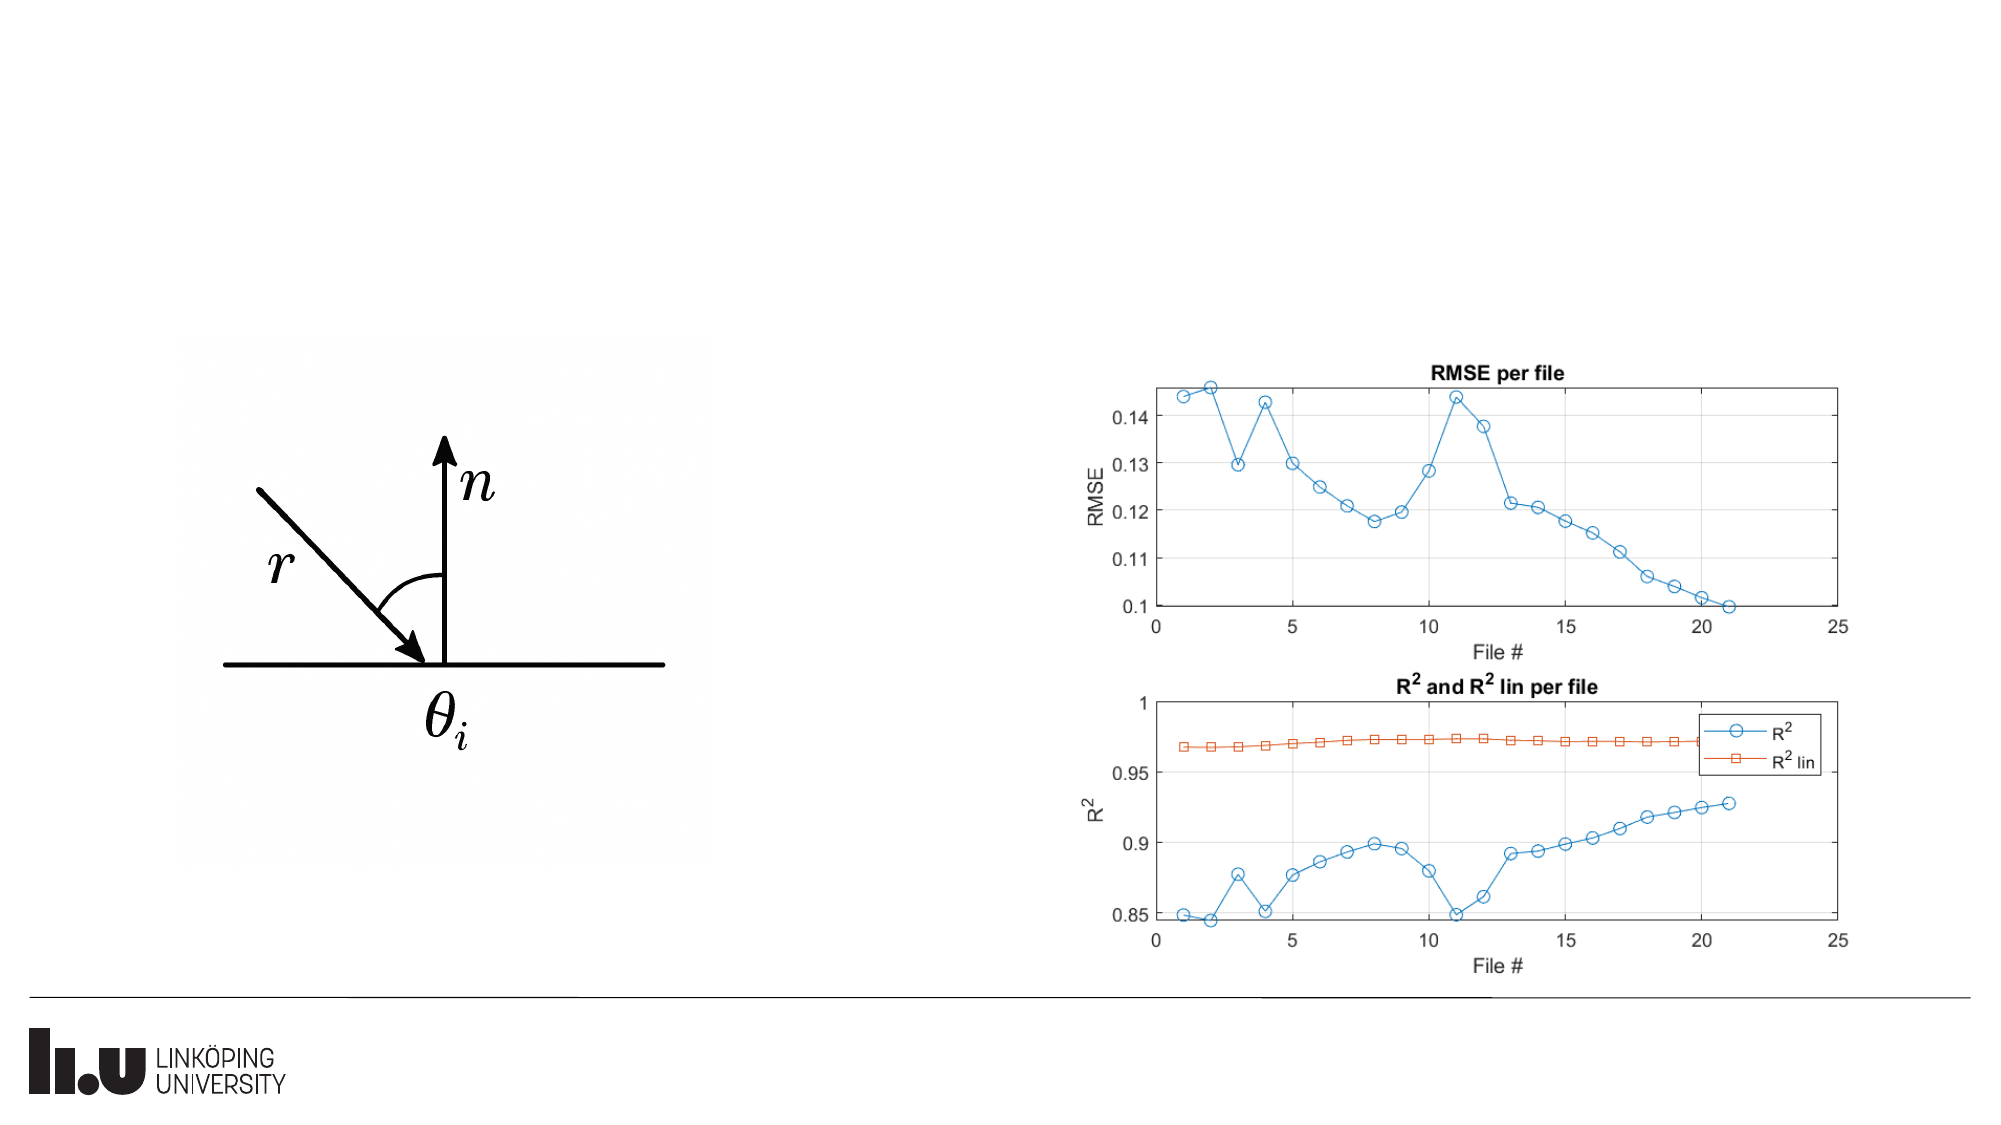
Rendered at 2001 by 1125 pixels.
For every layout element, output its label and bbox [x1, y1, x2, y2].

picture [177, 333, 711, 868]
picture [1042, 333, 1922, 994]
